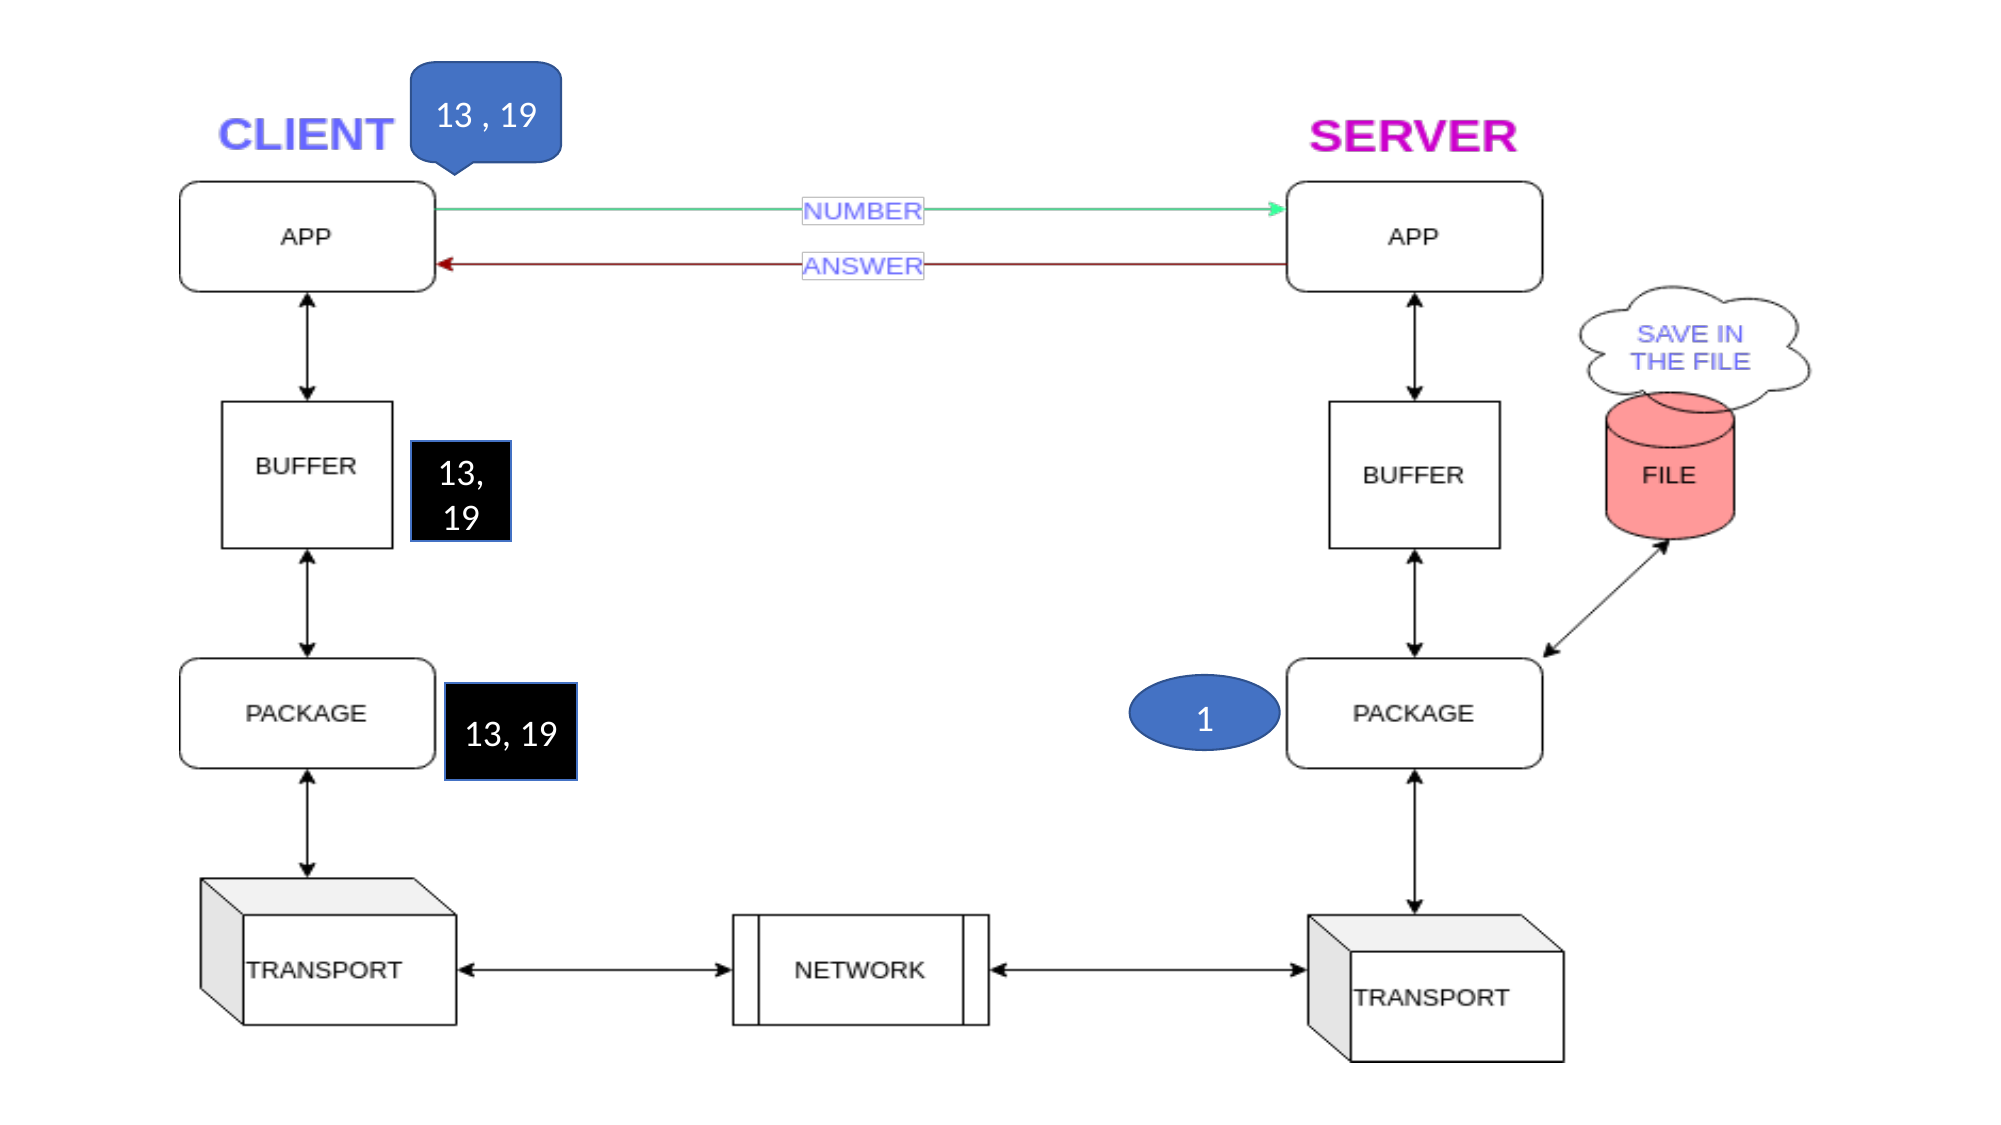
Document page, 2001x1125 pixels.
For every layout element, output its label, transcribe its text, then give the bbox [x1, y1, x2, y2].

picture [179, 62, 1821, 1063]
text_box 13 , 19 [410, 62, 562, 175]
text_box 13, 19 [445, 683, 577, 780]
text_box 13, 19 [411, 441, 511, 541]
text_box 1 [1129, 675, 1280, 751]
